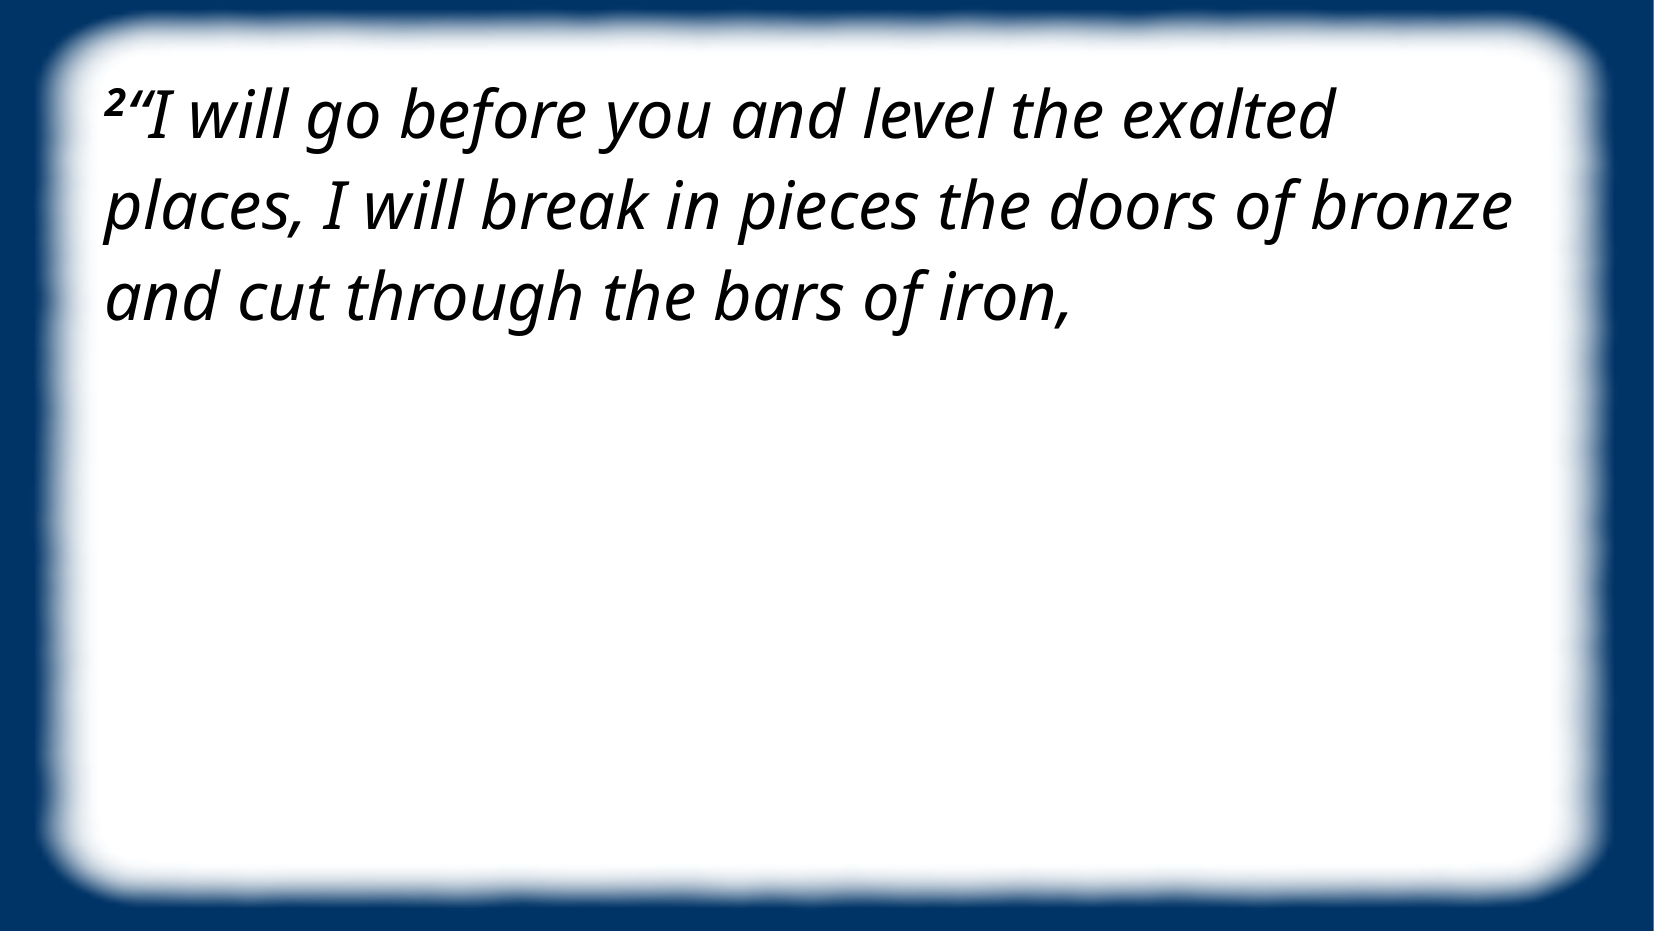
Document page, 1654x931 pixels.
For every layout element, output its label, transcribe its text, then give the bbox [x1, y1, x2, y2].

picture [0, 0, 1654, 931]
text_box 2“I will go before you and level the exalted places, I will break in pieces the doors of bronze and cut through the bars of iron, [90, 60, 1561, 346]
